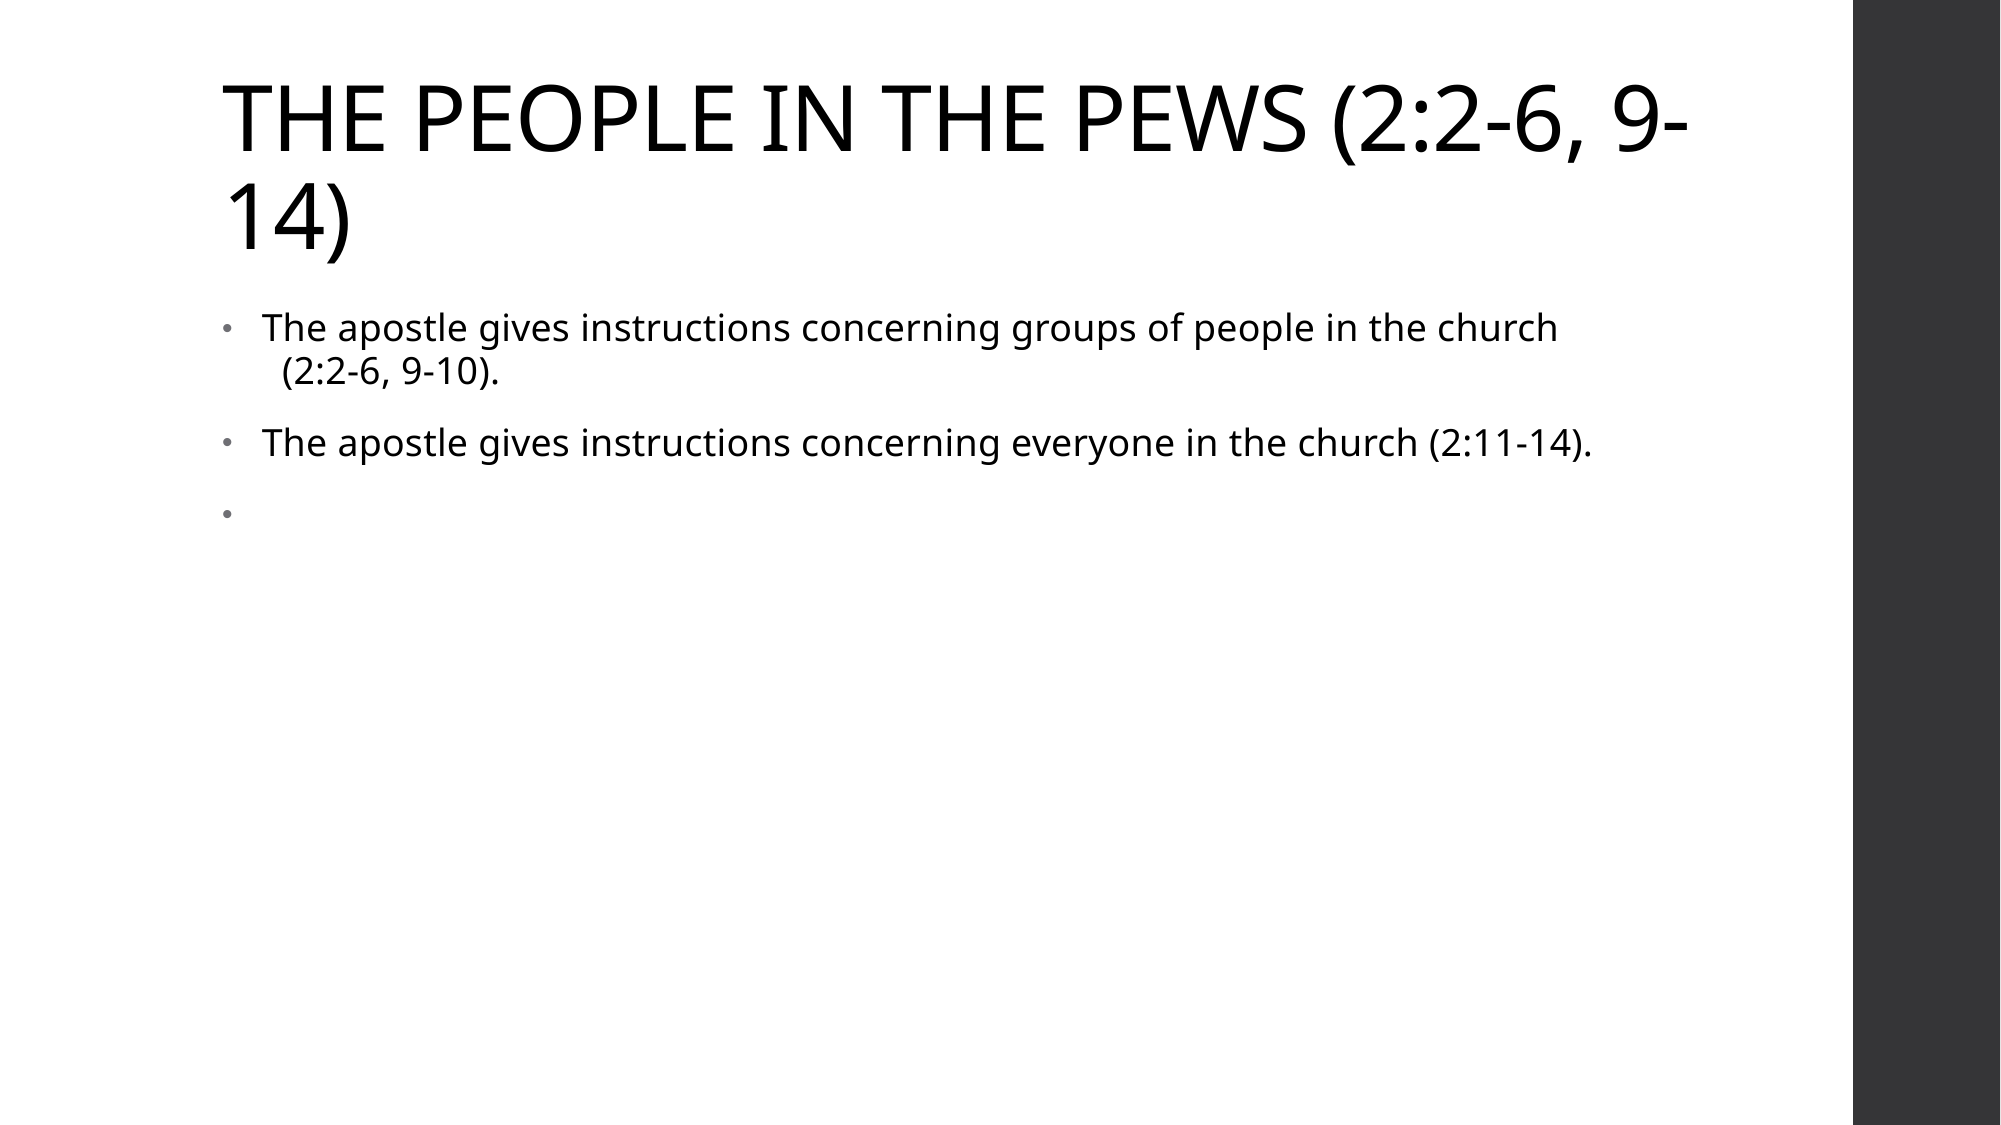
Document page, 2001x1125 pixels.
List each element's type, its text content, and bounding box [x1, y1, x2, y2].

list The apostle gives instructions concerning groups of people in the church (2:2-6, 9-10). The apostle gives instructions concerning everyone in the church (2:11-14). [206, 299, 1617, 1014]
title THE PEOPLE IN THE PEWS (2:2-6, 9-14) [206, 60, 1797, 278]
